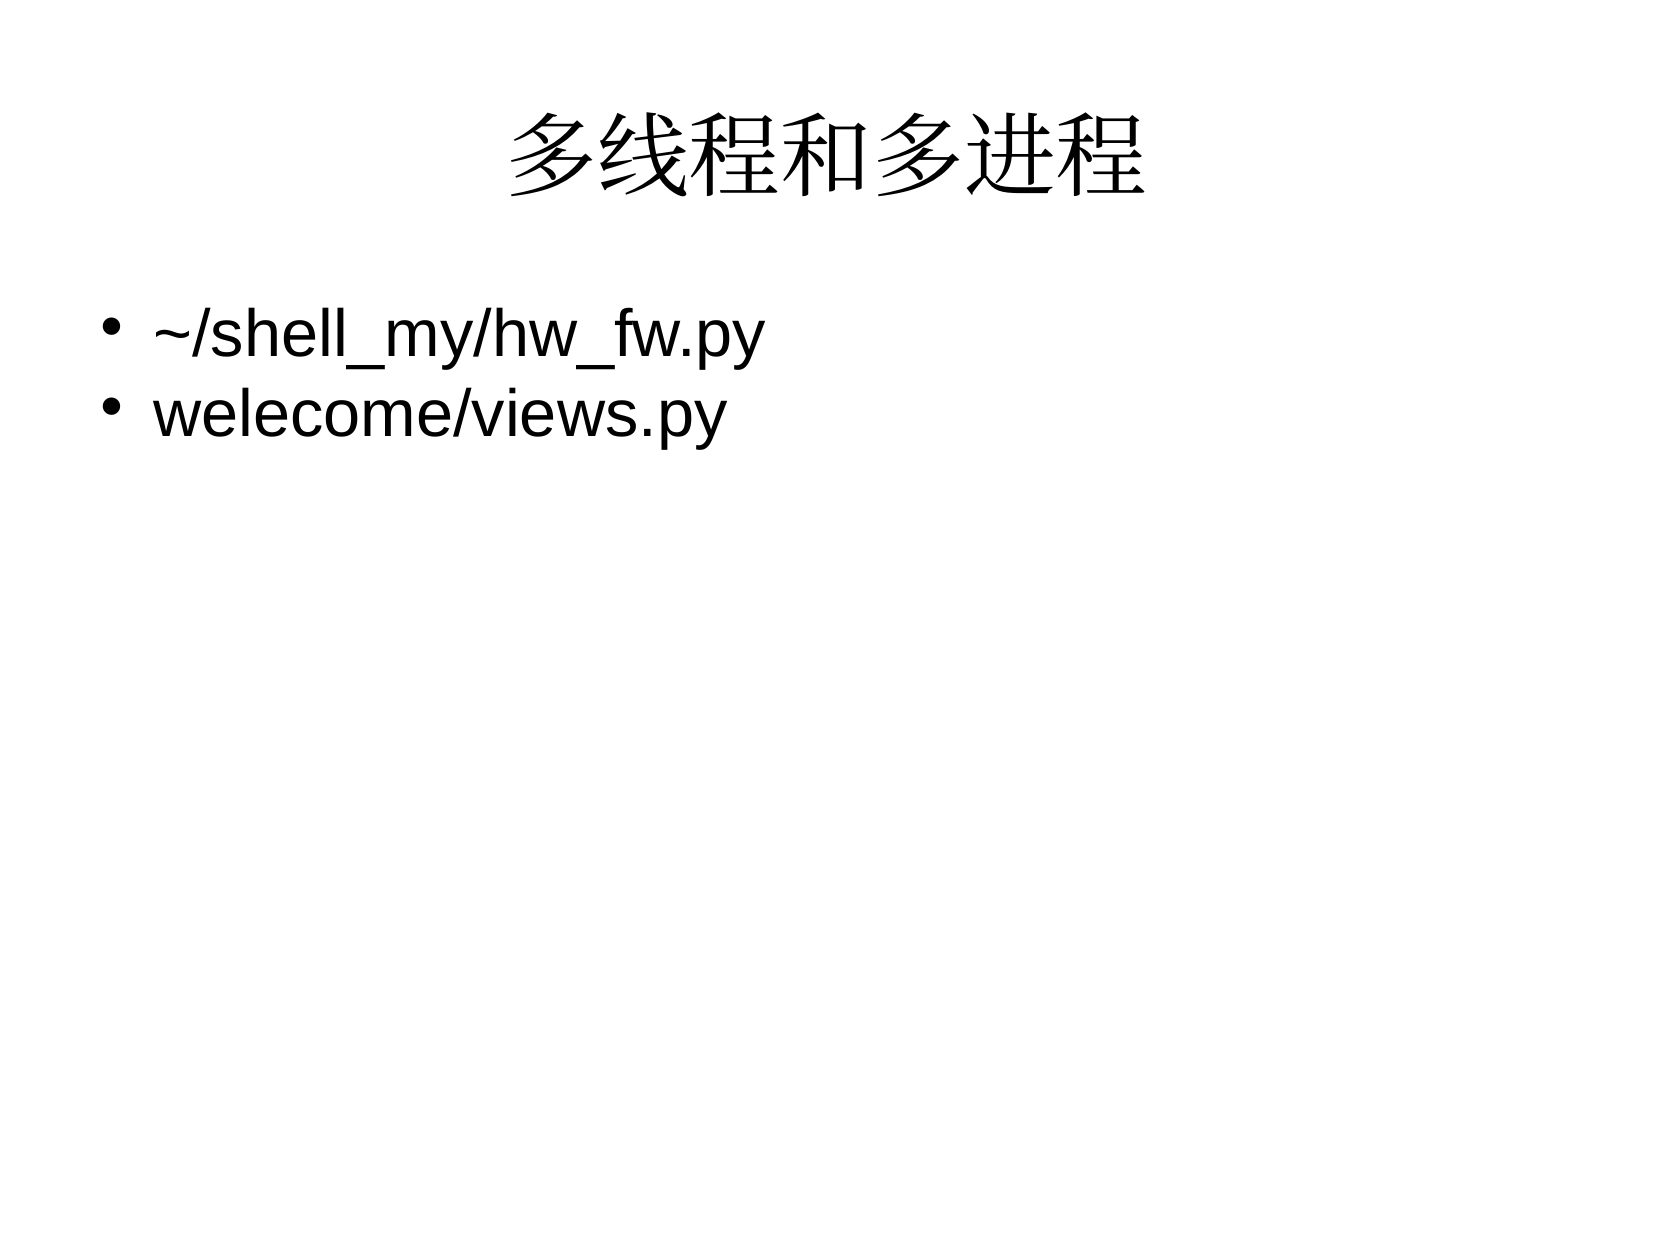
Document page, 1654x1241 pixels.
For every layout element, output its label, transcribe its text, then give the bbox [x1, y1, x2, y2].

text_box 多线程和多进程 [82, 49, 1571, 257]
text_box ~/shell_my/hw_fw.py welecome/views.py [82, 290, 1571, 1010]
